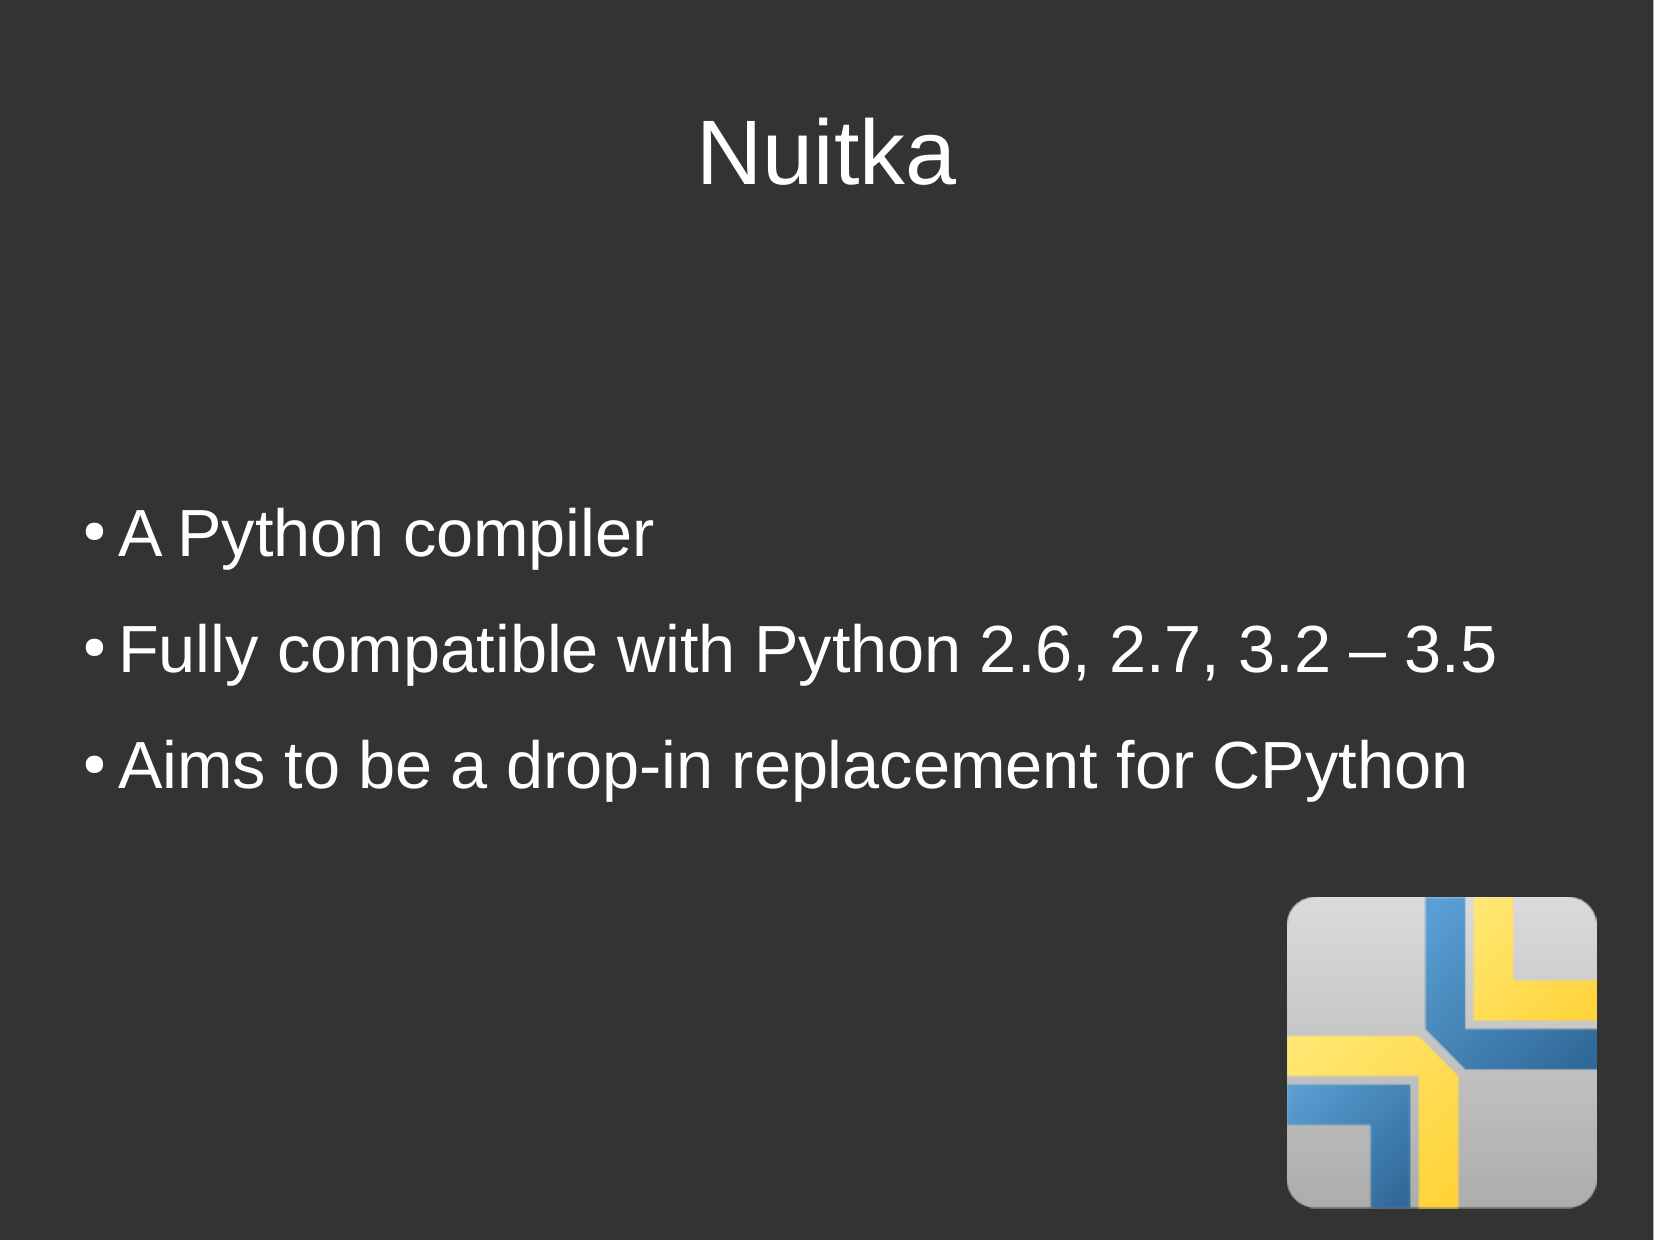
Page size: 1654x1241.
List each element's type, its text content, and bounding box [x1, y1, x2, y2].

title Nuitka [82, 49, 1571, 257]
subtitle A Python compiler Fully compatible with Python 2.6, 2.7, 3.2 – 3.5 Aims to be a drop-in replacement for CPython [82, 290, 1571, 1010]
picture [1287, 897, 1597, 1209]
